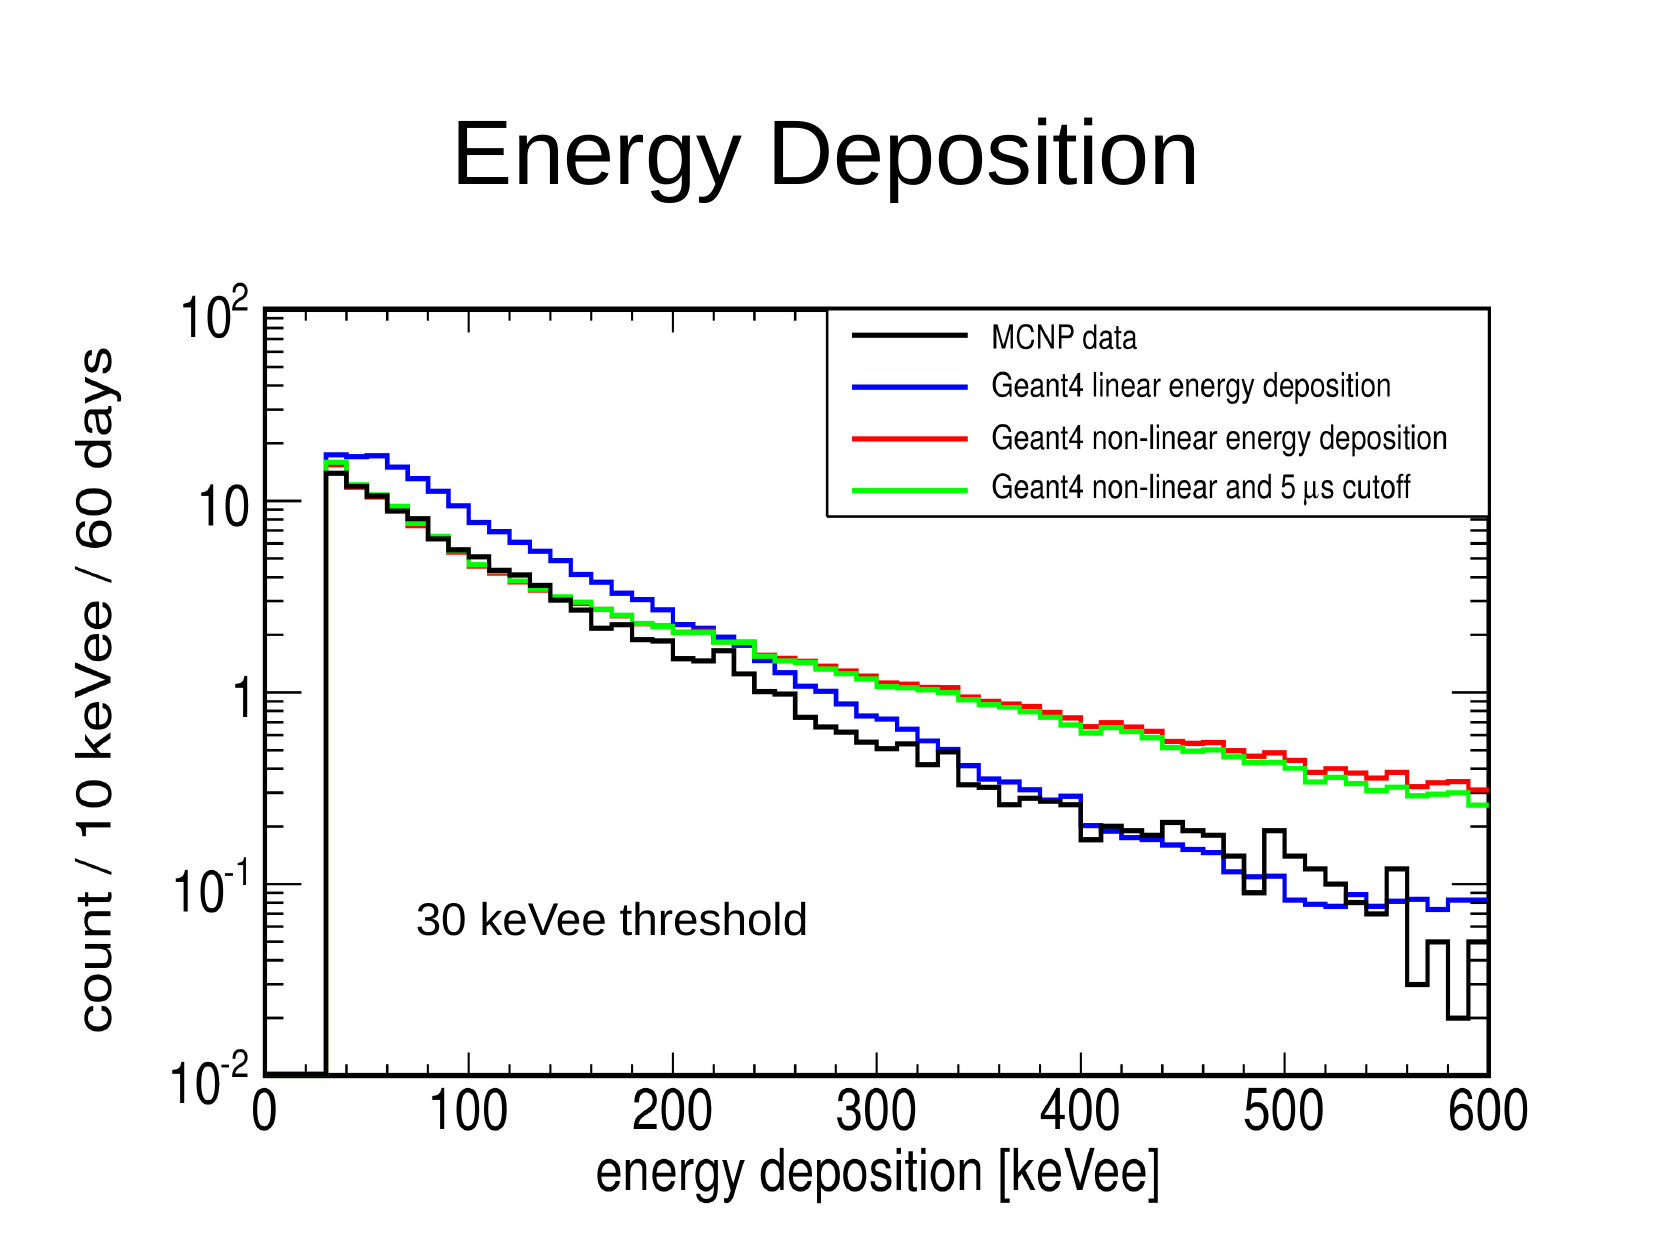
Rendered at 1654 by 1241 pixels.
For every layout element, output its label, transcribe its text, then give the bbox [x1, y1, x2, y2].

title Energy Deposition [82, 49, 1571, 207]
text_box 30 keVee threshold [401, 886, 943, 959]
picture [0, 207, 1654, 1241]
